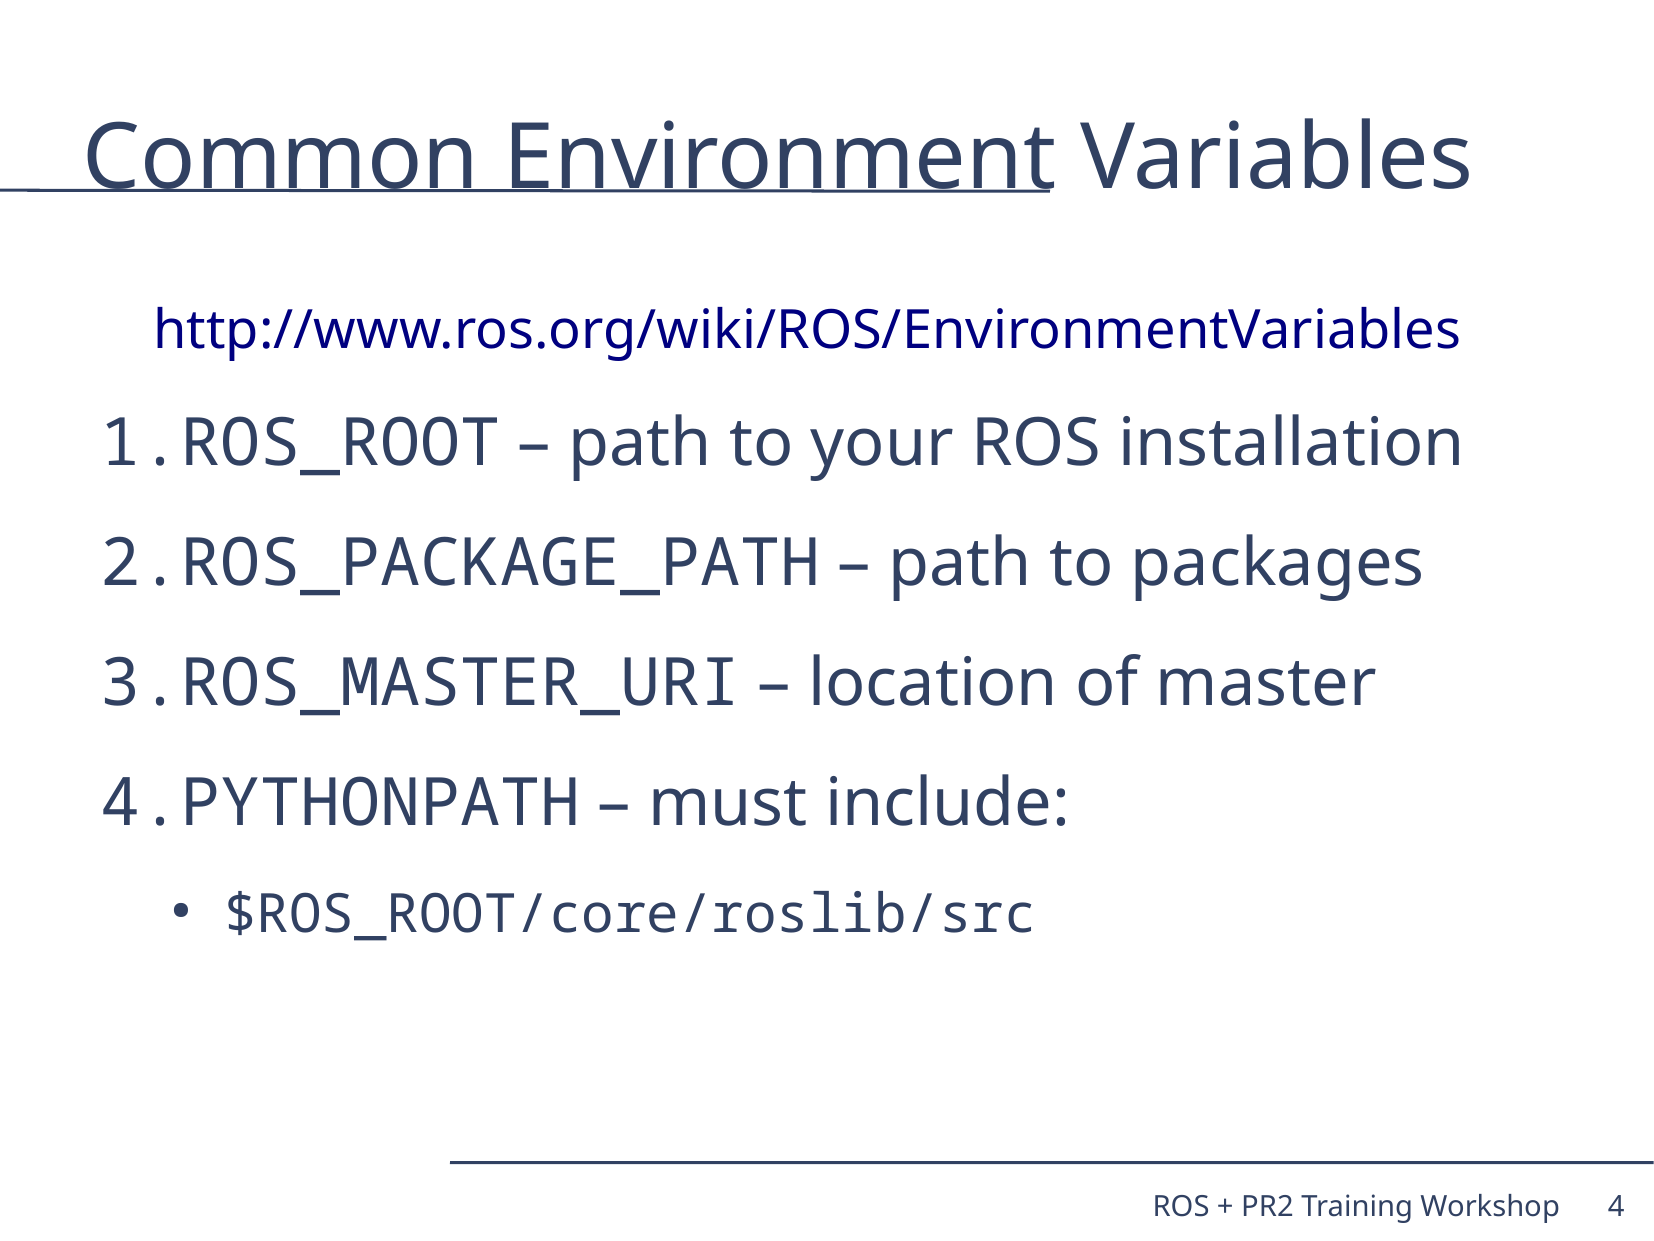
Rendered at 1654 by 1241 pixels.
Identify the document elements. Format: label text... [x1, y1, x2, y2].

list http://www.ros.org/wiki/ROS/EnvironmentVariables ROS_ROOT – path to your ROS installation ROS_PACKAGE_PATH – path to packages ROS_MASTER_URI – location of master PYTHONPATH – must include: $ROS_ROOT/core/roslib/src [82, 290, 1571, 1109]
title Common Environment Variables [82, 56, 1571, 250]
